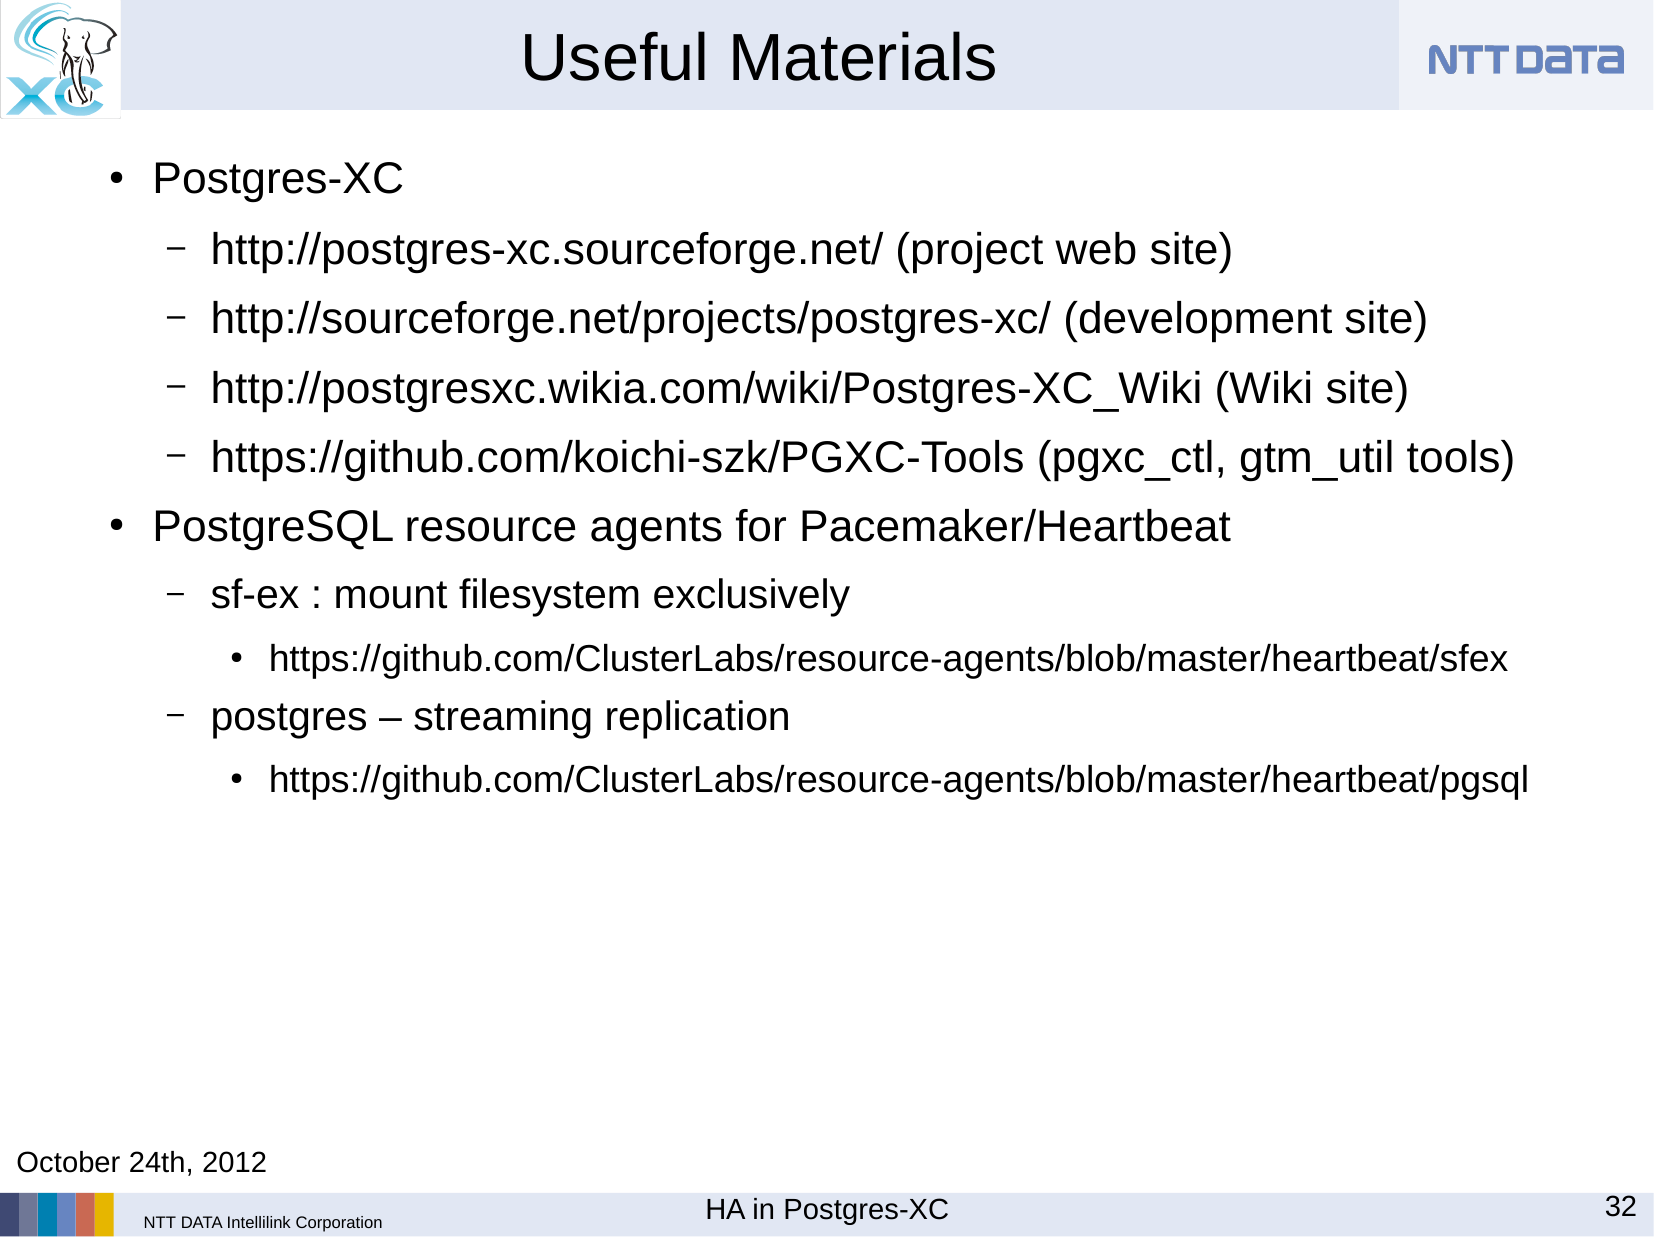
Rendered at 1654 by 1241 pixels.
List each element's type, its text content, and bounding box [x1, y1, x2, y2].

title Useful Materials [120, 3, 1399, 110]
list Postgres-XC http://postgres-xc.sourceforge.net/ (project web site) http://sourceforge.net/projects/postgres-xc/ (development site) http://postgresxc.wikia.com/wiki/Postgres-XC_Wiki (Wiki site) https://github.com/koichi-szk/PGXC-Tools (pgxc_ctl, gtm_util tools) PostgreSQL resource agents for Pacemaker/Heartbeat sf-ex : mount filesystem exclusively https://github.com/ClusterLabs/resource-agents/blob/master/heartbeat/sfex postgres – streaming replication https://github.com/ClusterLabs/resource-agents/blob/master/heartbeat/pgsql [94, 153, 1583, 873]
picture [0, 0, 121, 119]
picture [1429, 45, 1624, 74]
